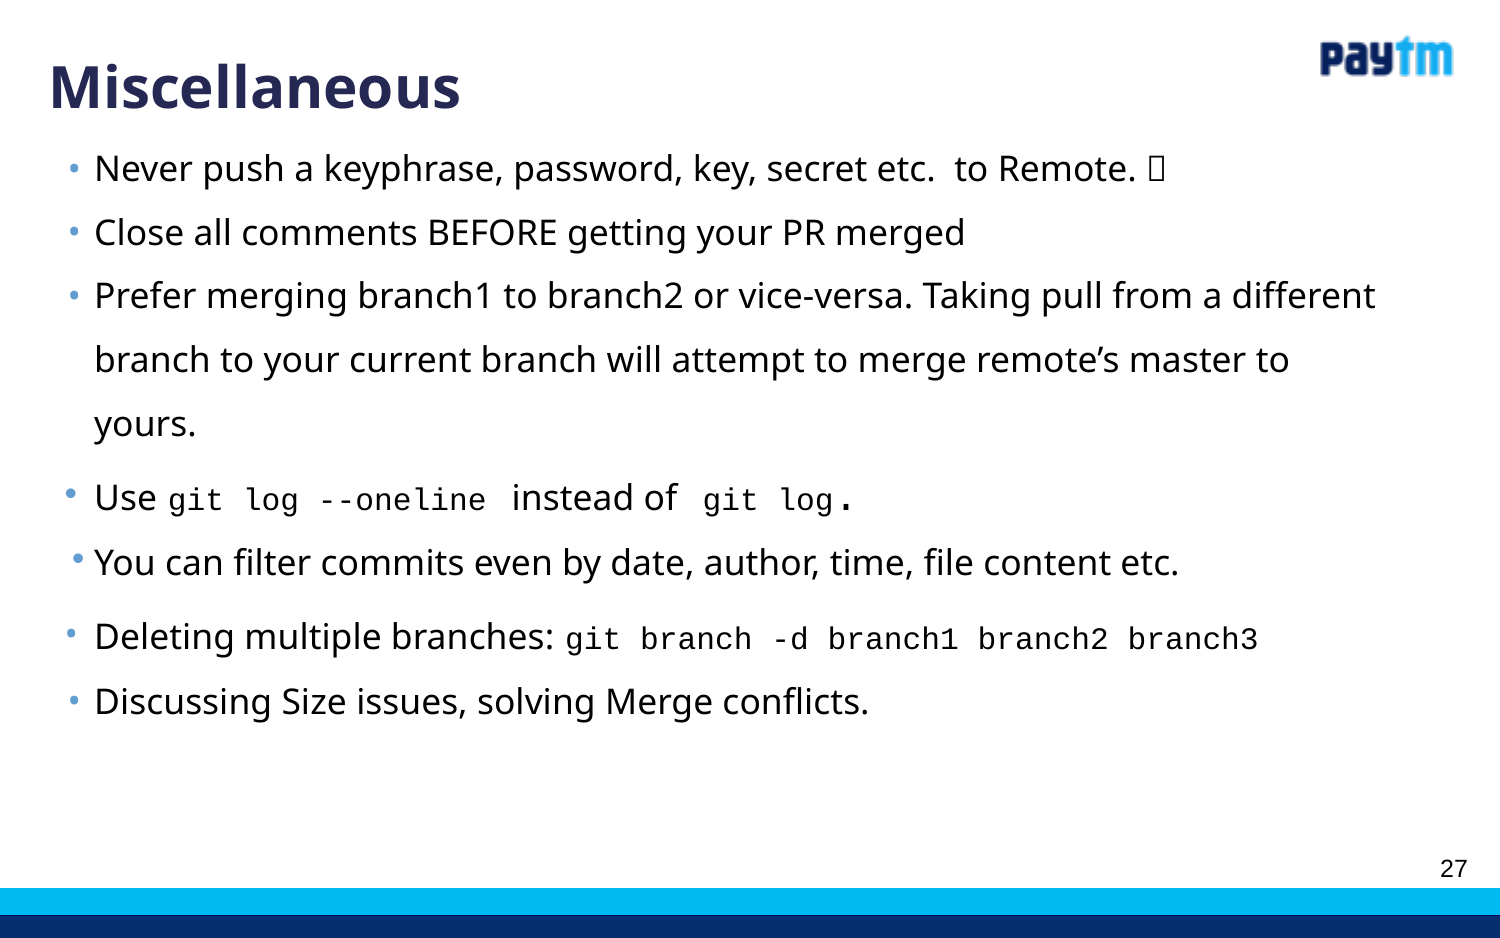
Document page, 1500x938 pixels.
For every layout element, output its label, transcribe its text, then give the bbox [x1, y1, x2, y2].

slide_number 1 [1383, 845, 1484, 891]
list Never push a keyphrase, password, key, secret etc. to Remote. ❌ Close all comments BEFORE getting your PR merged Prefer merging branch1 to branch2 or vice-versa. Taking pull from a different branch to your current branch will attempt to merge remote’s master to yours. Use git log --oneline instead of git log. You can filter commits even by date, author, time, file content etc. Deleting multiple branches: git branch -d branch1 branch2 branch3 Discussing Size issues, solving Merge conflicts. [49, 117, 1400, 784]
title Miscellaneous [33, 17, 1384, 153]
picture [0, 916, 1500, 938]
picture [1384, 33, 1456, 79]
